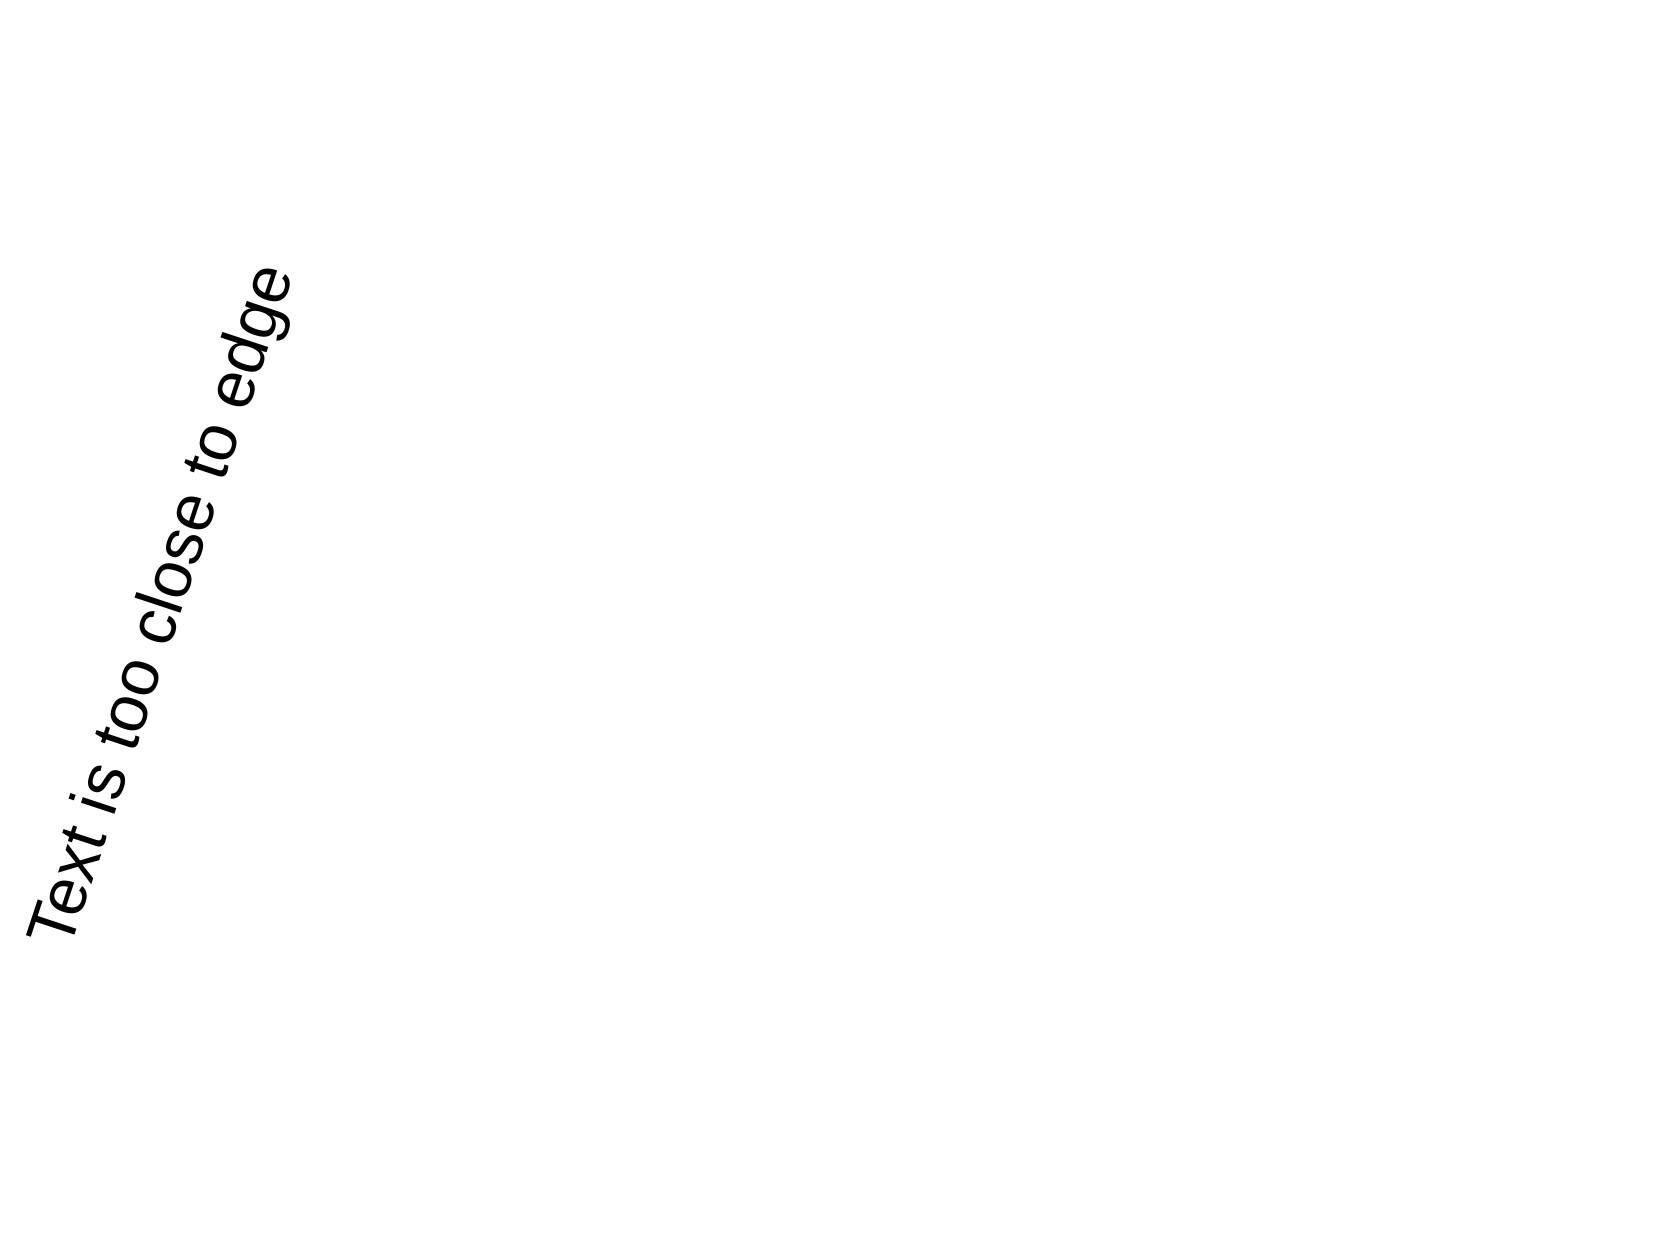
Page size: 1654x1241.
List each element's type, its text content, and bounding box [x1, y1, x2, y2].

subtitle Text is too close to edge [10, 250, 309, 959]
